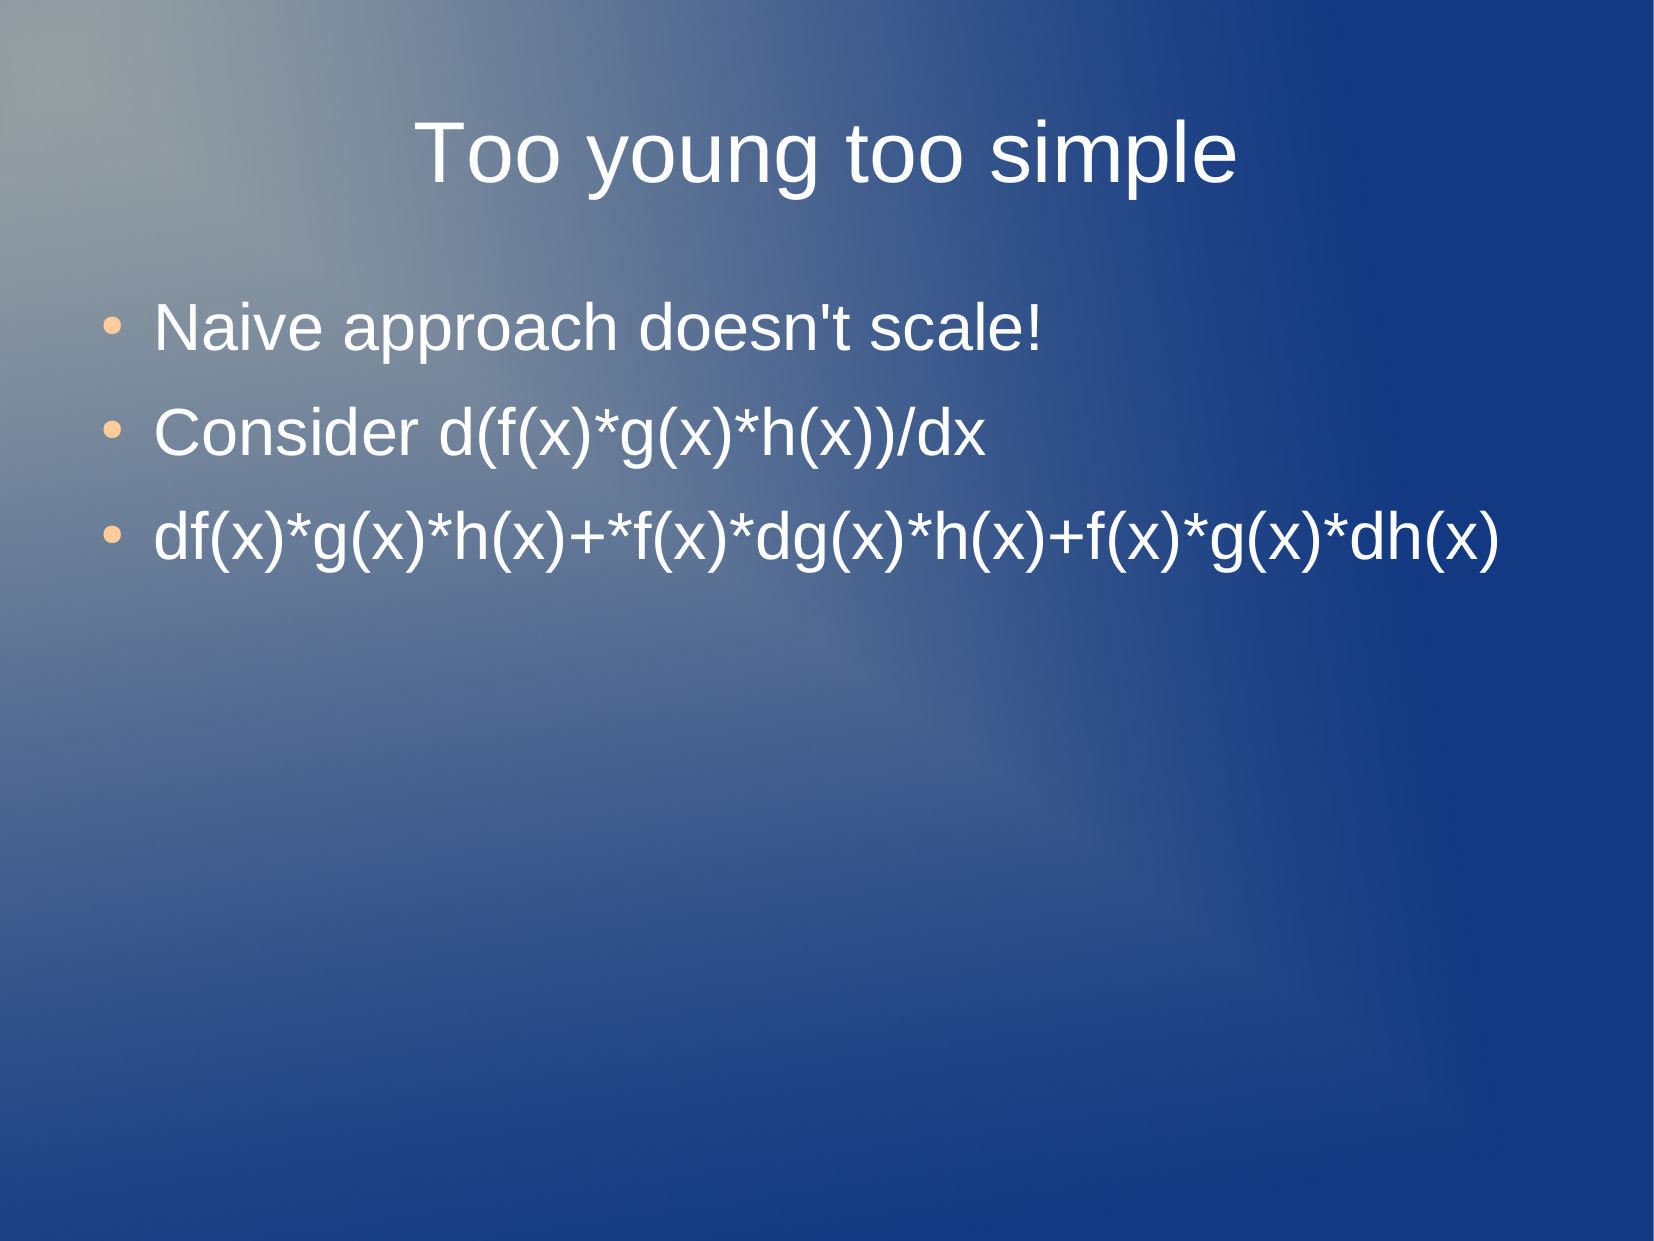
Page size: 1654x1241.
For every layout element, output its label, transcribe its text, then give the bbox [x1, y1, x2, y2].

title Too young too simple [82, 49, 1571, 257]
list Naive approach doesn't scale! Consider d(f(x)*g(x)*h(x))/dx df(x)*g(x)*h(x)+*f(x)*dg(x)*h(x)+f(x)*g(x)*dh(x) [82, 290, 1571, 1109]
picture [0, 0, 1654, 1241]
